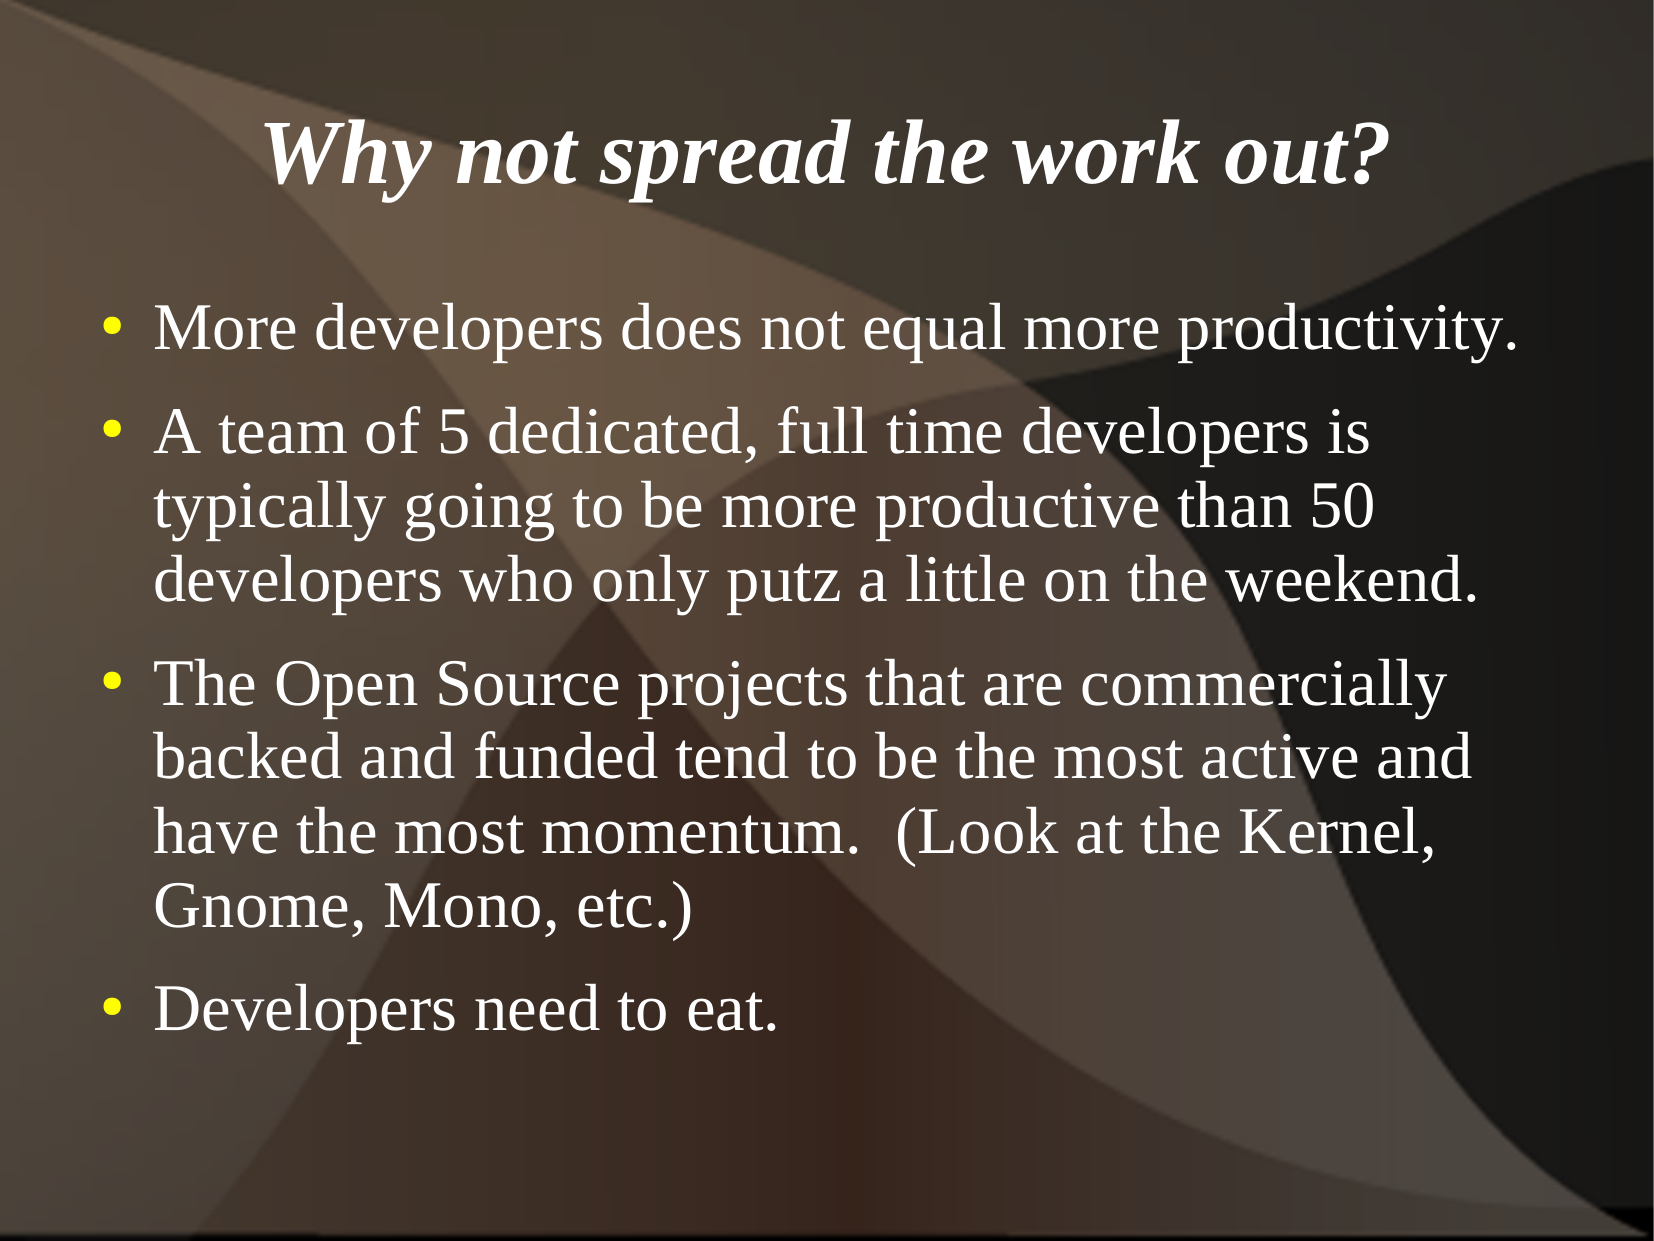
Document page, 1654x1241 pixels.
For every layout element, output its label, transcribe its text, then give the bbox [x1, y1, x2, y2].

list More developers does not equal more productivity. A team of 5 dedicated, full time developers is typically going to be more productive than 50 developers who only putz a little on the weekend. The Open Source projects that are commercially backed and funded tend to be the most active and have the most momentum. (Look at the Kernel, Gnome, Mono, etc.) Developers need to eat. [82, 290, 1571, 1094]
picture [0, 0, 1654, 1241]
title Why not spread the work out? [82, 56, 1571, 250]
